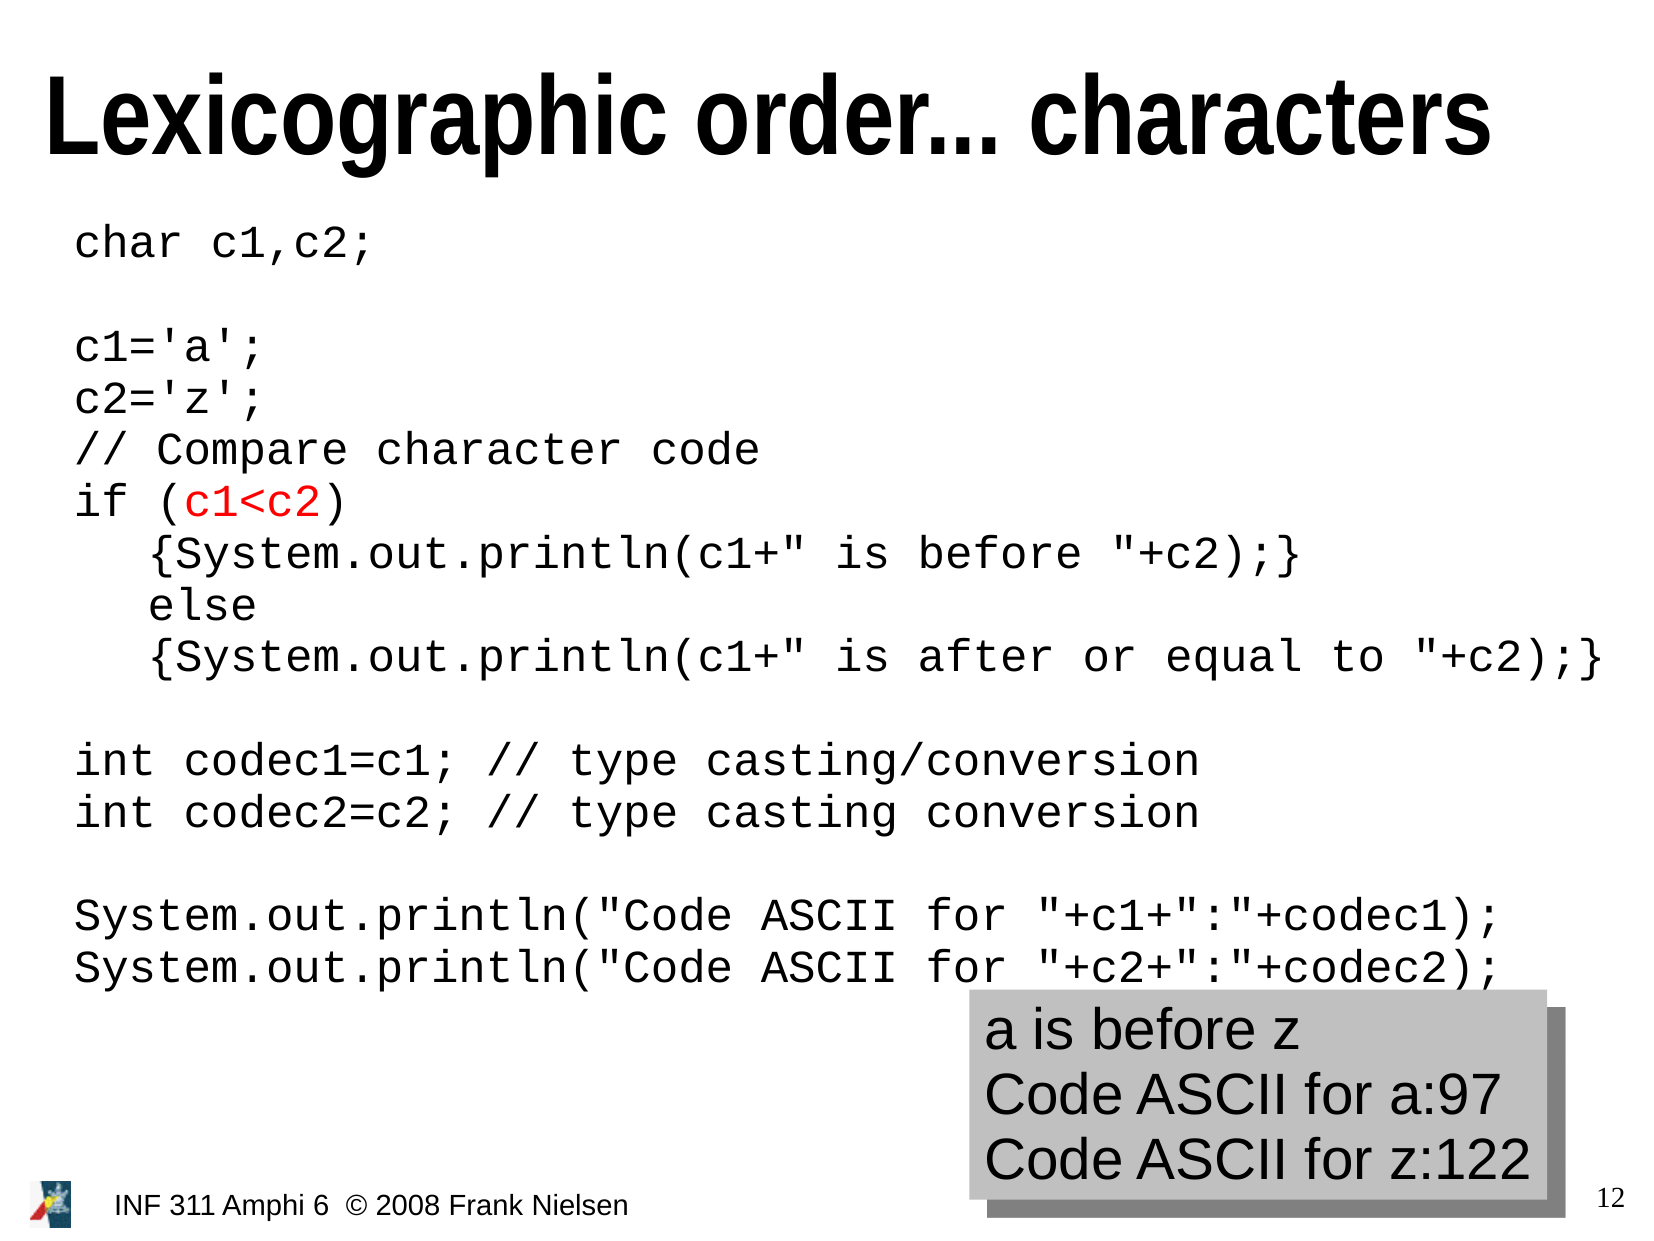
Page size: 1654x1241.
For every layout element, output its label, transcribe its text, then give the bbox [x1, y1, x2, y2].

text_box Lexicographic order... characters [29, 41, 1509, 186]
text_box char c1,c2; c1='a'; c2='z'; // Compare character code if (c1<c2) {System.out.println(c1+" is before "+c2);} else {System.out.println(c1+" is after or equal to "+c2);} int codec1=c1; // type casting/conversion int codec2=c2; // type casting conversion System.out.println("Code ASCII for "+c1+":"+codec1); System.out.println("Code ASCII for "+c2+":"+codec2); [59, 212, 1621, 960]
text_box a is before z Code ASCII for a:97 Code ASCII for z:122 [969, 989, 1548, 1199]
picture [29, 1181, 71, 1228]
